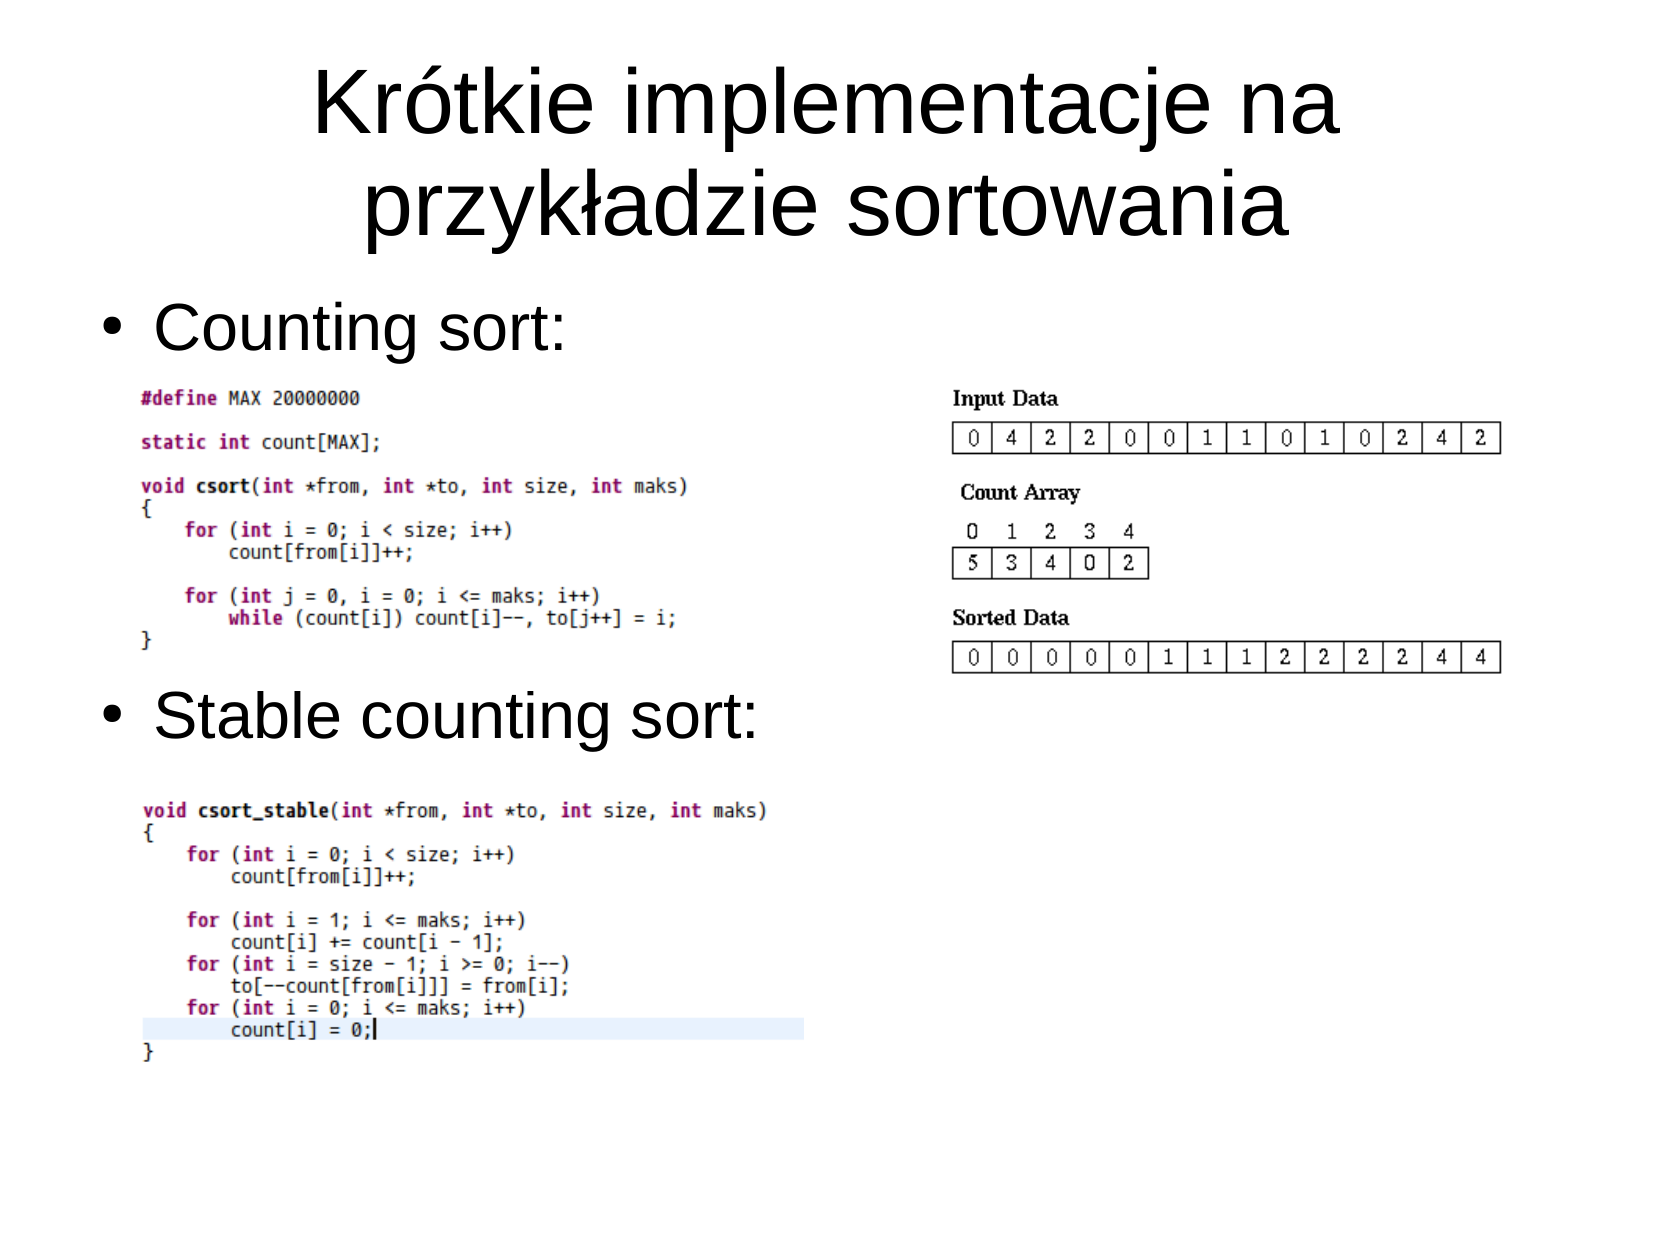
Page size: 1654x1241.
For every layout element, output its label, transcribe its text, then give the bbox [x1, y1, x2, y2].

picture [138, 377, 756, 691]
title Krótkie implementacje na przykładzie sortowania [82, 49, 1571, 257]
picture [921, 359, 1528, 702]
picture [140, 791, 804, 1087]
list Counting sort: Stable counting sort: [82, 290, 1571, 1010]
